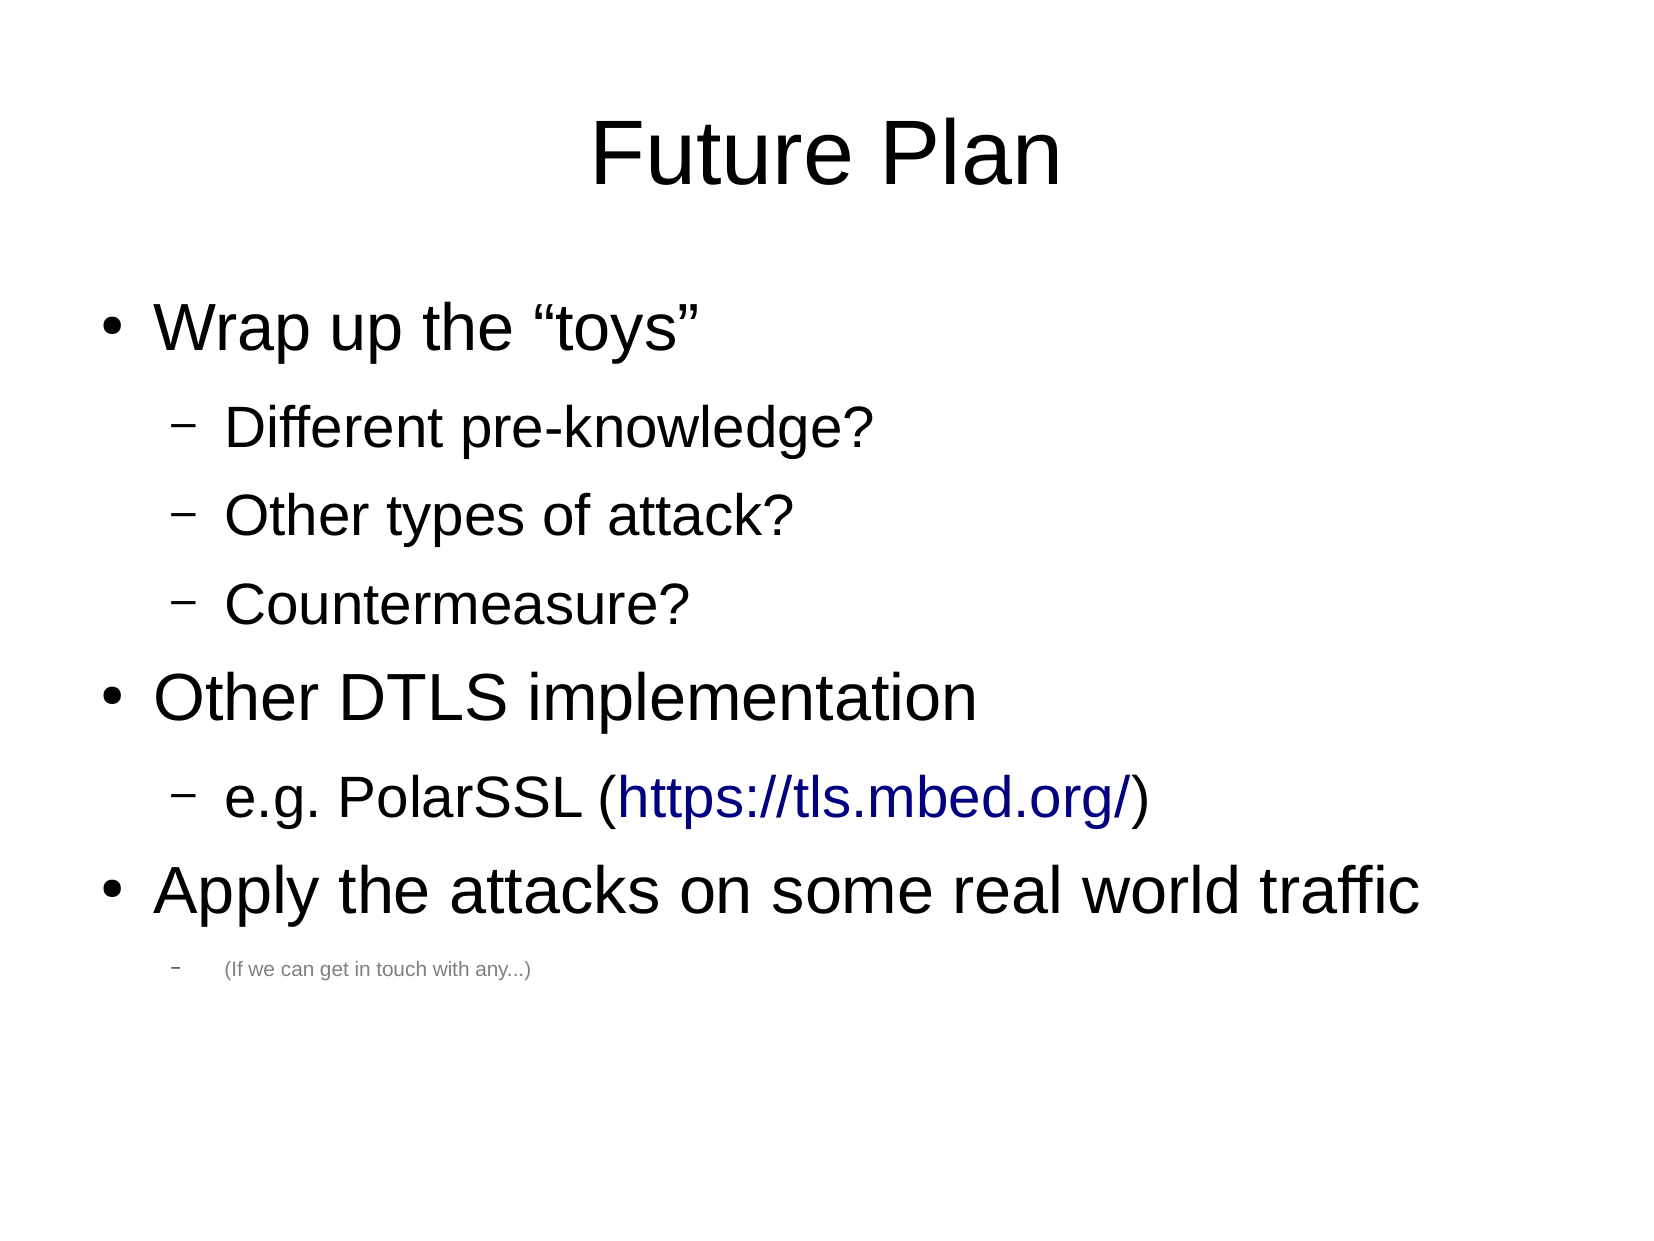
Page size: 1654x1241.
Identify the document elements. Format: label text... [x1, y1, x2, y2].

list Wrap up the “toys” Different pre-knowledge? Other types of attack? Countermeasure? Other DTLS implementation e.g. PolarSSL (https://tls.mbed.org/) Apply the attacks on some real world traffic (If we can get in touch with any...) [82, 290, 1571, 1010]
title Future Plan [82, 49, 1571, 257]
